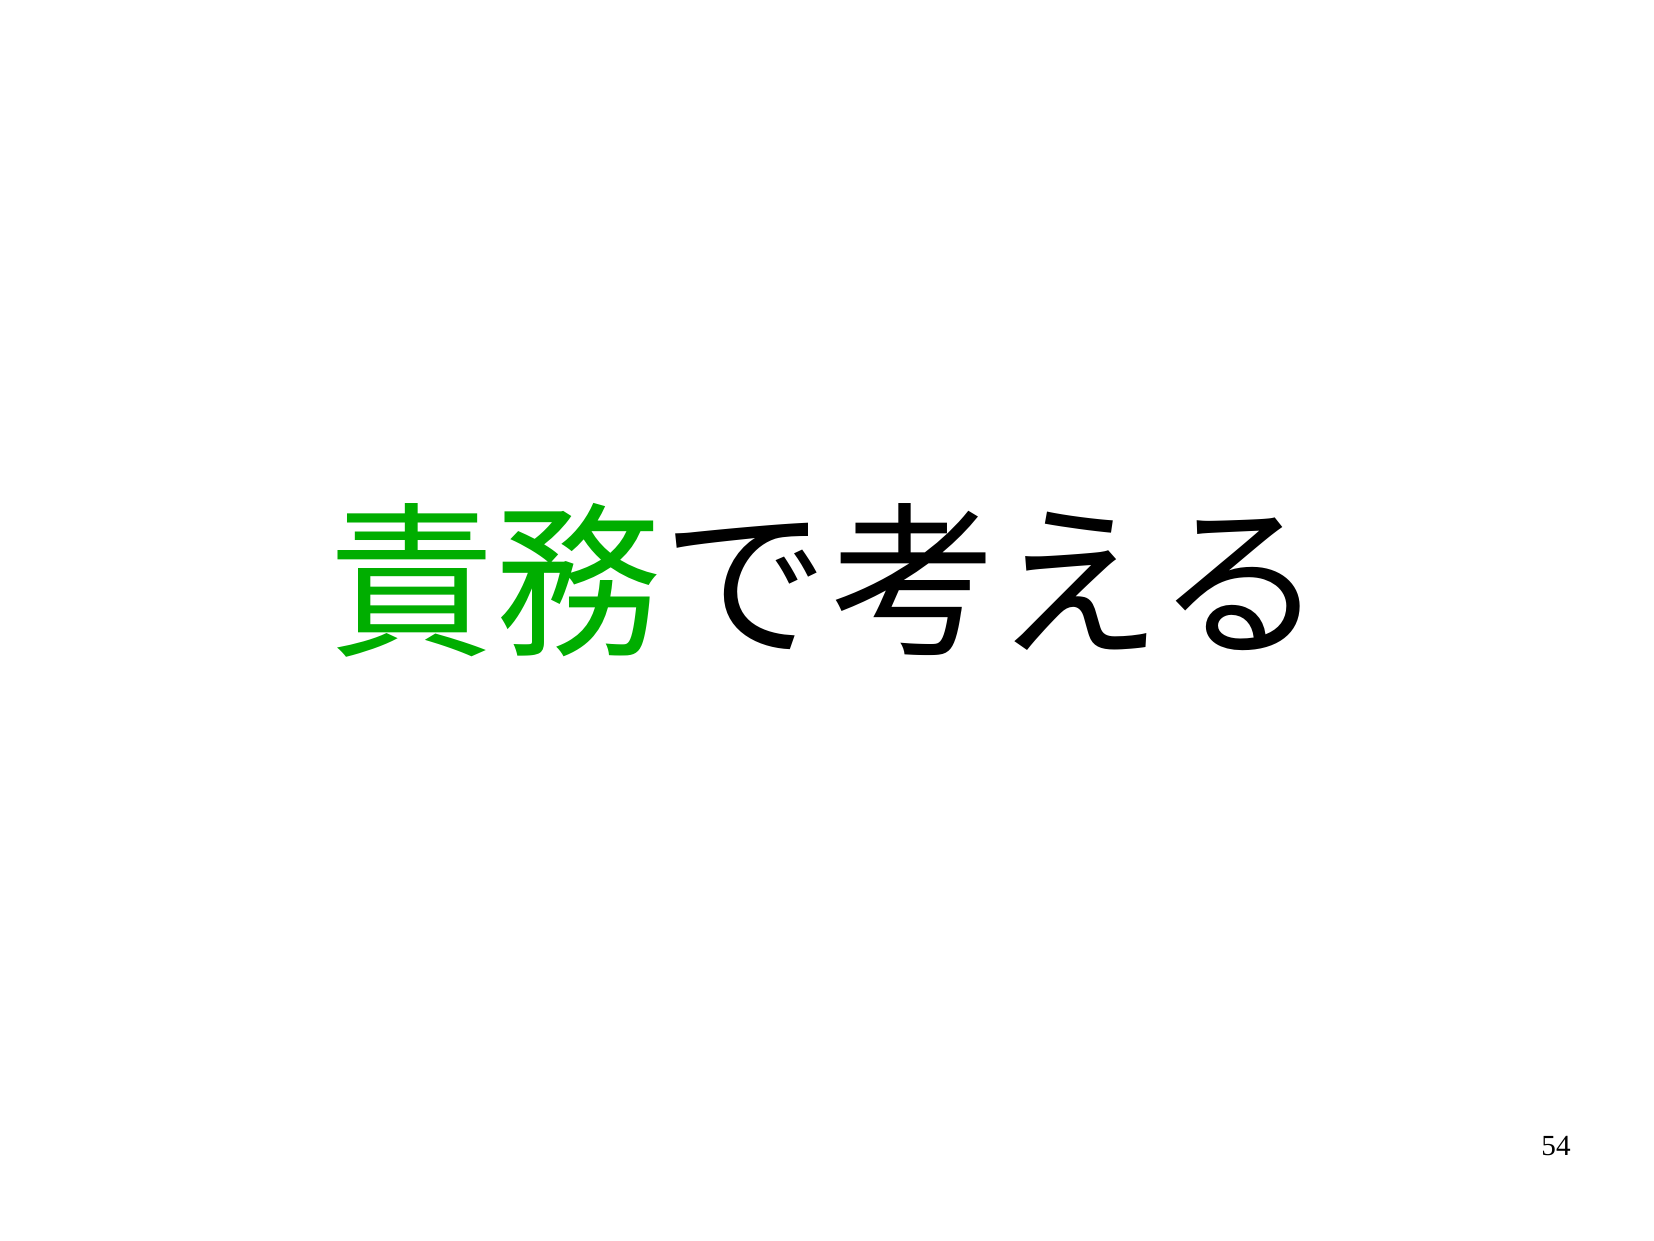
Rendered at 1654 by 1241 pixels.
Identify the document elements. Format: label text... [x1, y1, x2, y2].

subtitle 責務で考える [82, 56, 1571, 1102]
